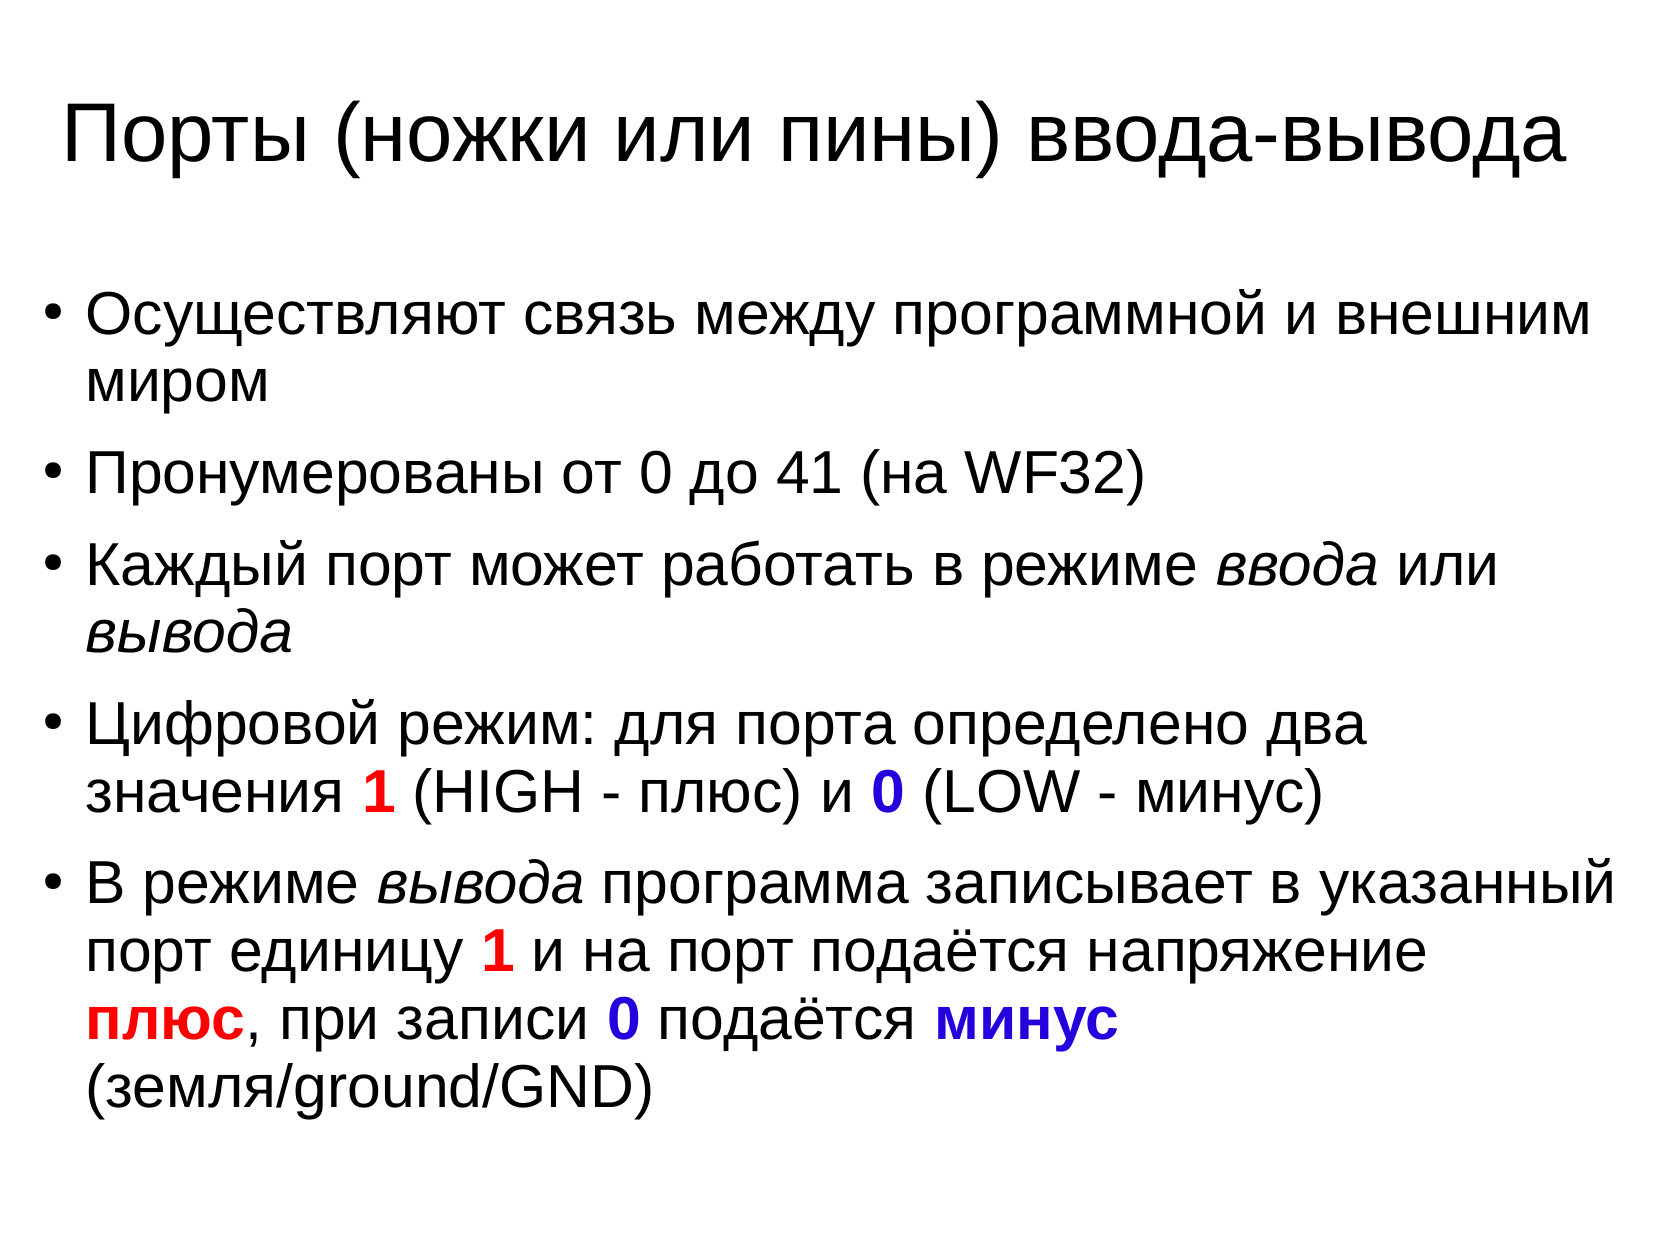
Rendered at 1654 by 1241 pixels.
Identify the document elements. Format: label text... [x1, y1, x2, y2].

list Осуществляют связь между программной и внешним миром Пронумерованы от 0 до 41 (на WF32) Каждый порт может работать в режиме ввода или вывода Цифровой режим: для порта определено два значения 1 (HIGH - плюс) и 0 (LOW - минус) В режиме вывода программа записывает в указанный порт единицу 1 и на порт подаётся напряжение плюс, при записи 0 подаётся минус (земля/ground/GND) [27, 279, 1623, 1123]
title Порты (ножки или пины) ввода-вывода [35, 29, 1595, 237]
